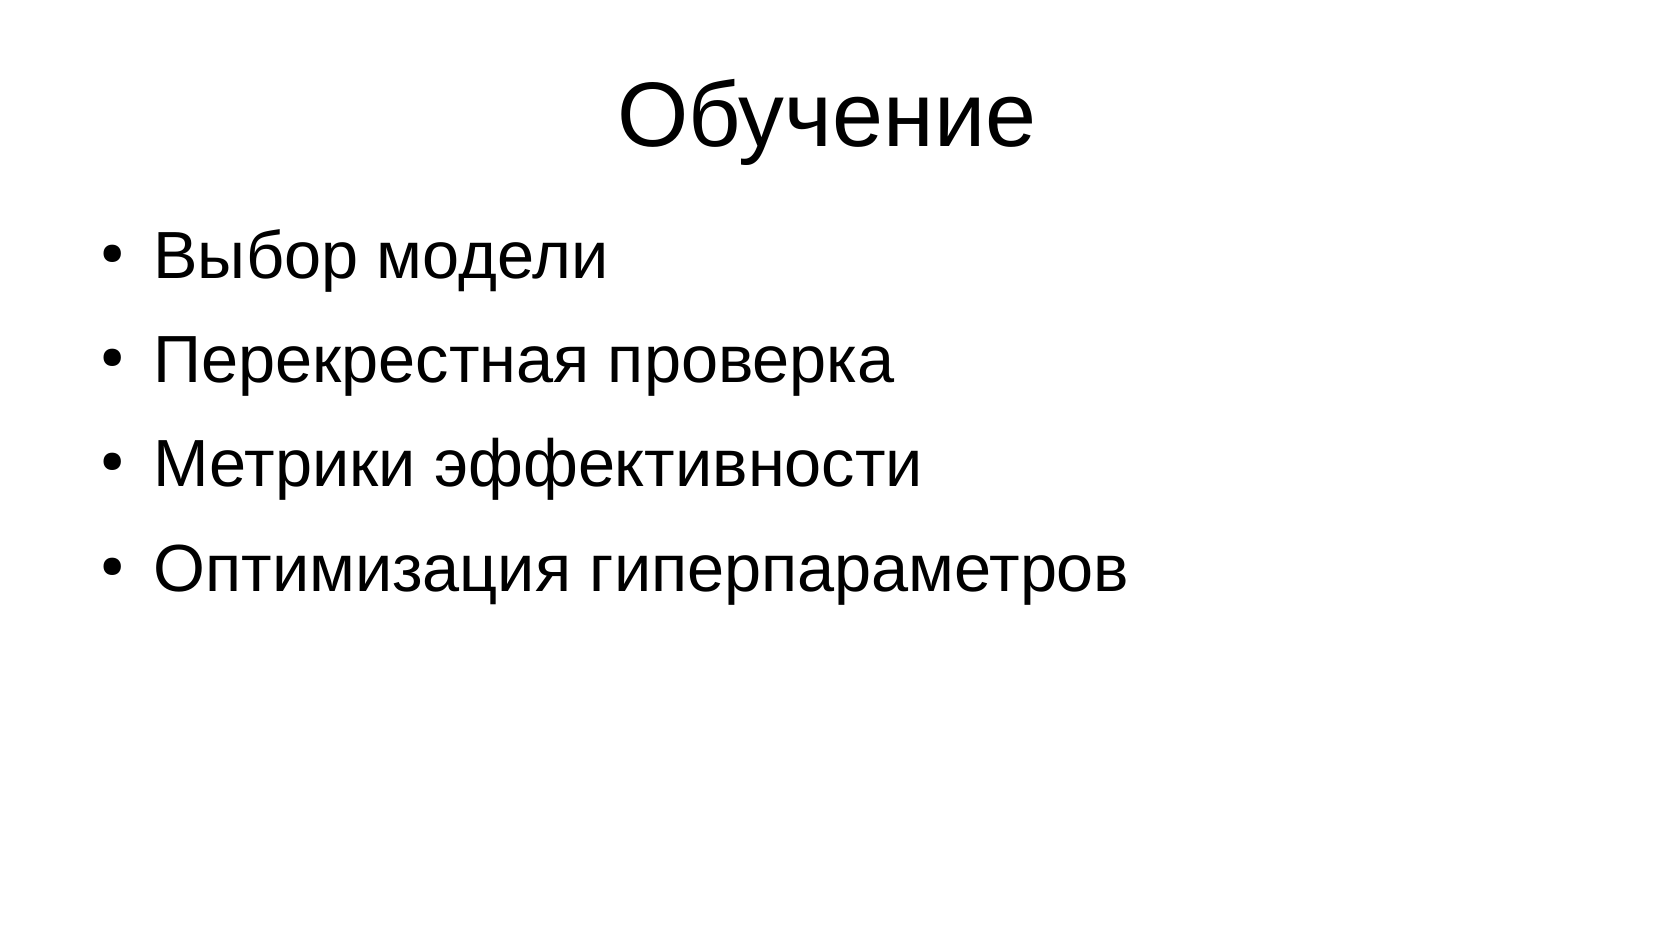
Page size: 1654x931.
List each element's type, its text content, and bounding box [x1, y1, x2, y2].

title Обучение [82, 37, 1571, 193]
list Выбор модели Перекрестная проверка Метрики эффективности Оптимизация гиперпараметров [82, 217, 1571, 758]
